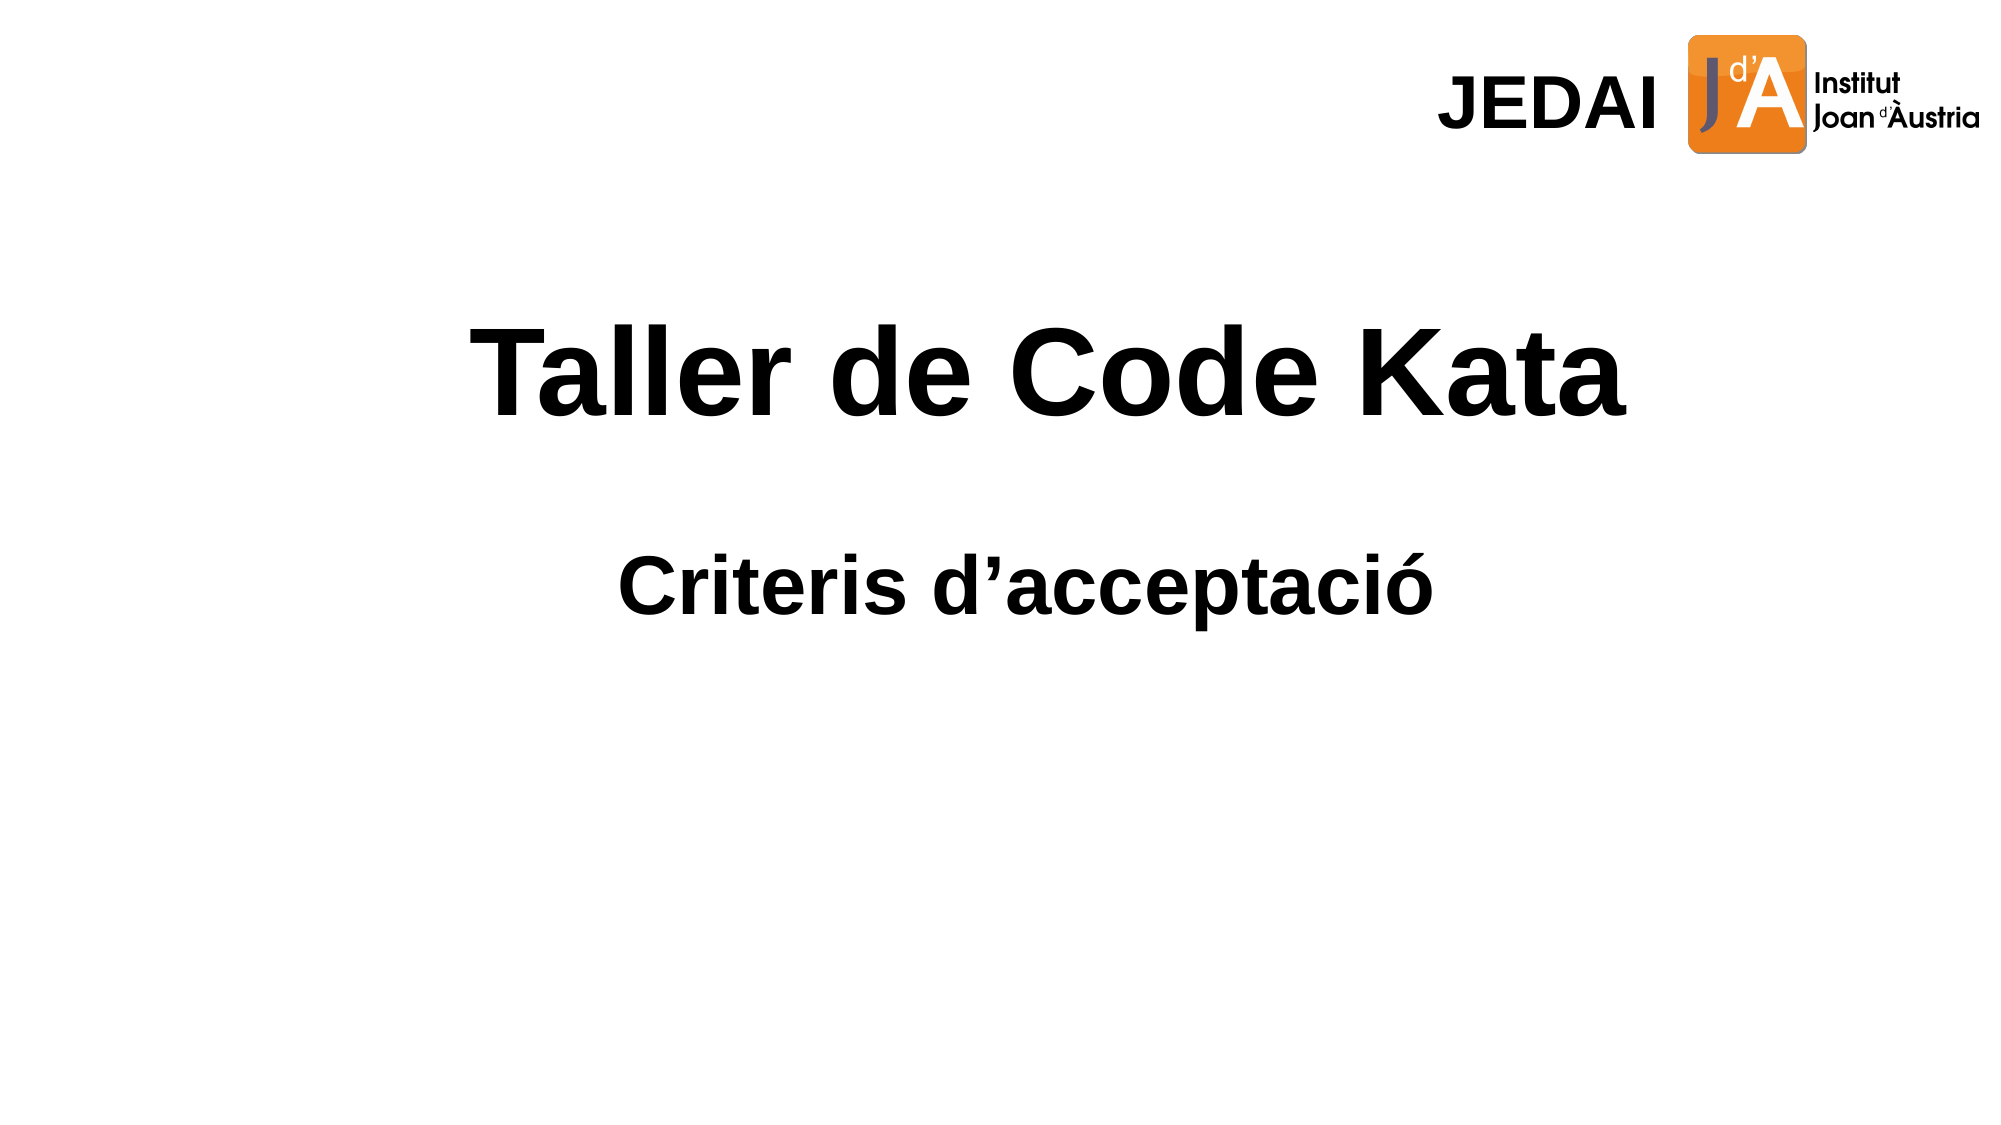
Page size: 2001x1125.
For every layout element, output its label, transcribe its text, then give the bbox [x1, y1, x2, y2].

text_box JEDAI [1423, 53, 1674, 152]
text_box Criteris d’acceptació [602, 531, 1451, 640]
text_box Taller de Code Kata [454, 295, 1642, 450]
picture [1688, 35, 1979, 154]
